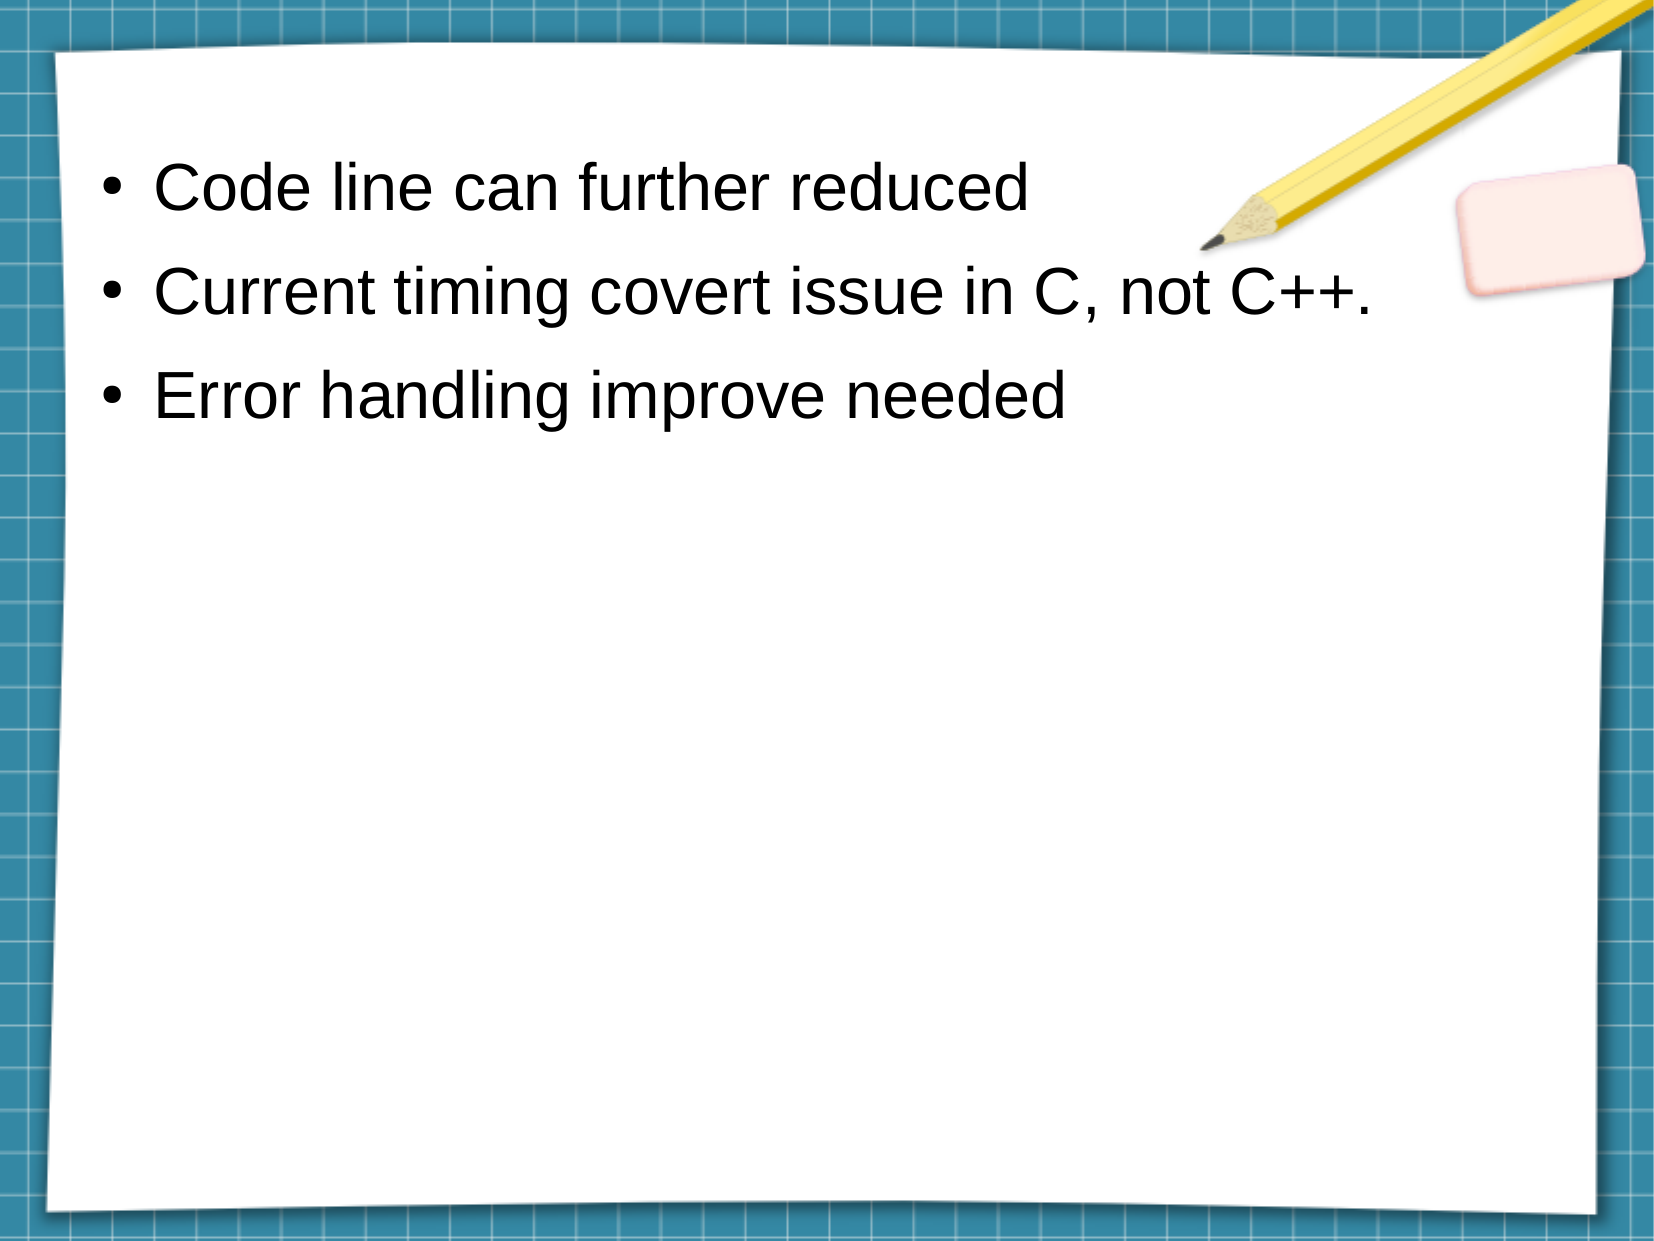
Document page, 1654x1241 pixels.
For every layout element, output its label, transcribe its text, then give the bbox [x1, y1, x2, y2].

picture [0, 0, 1654, 1241]
list Code line can further reduced Current timing covert issue in C, not C++. Error handling improve needed [82, 150, 1571, 1010]
